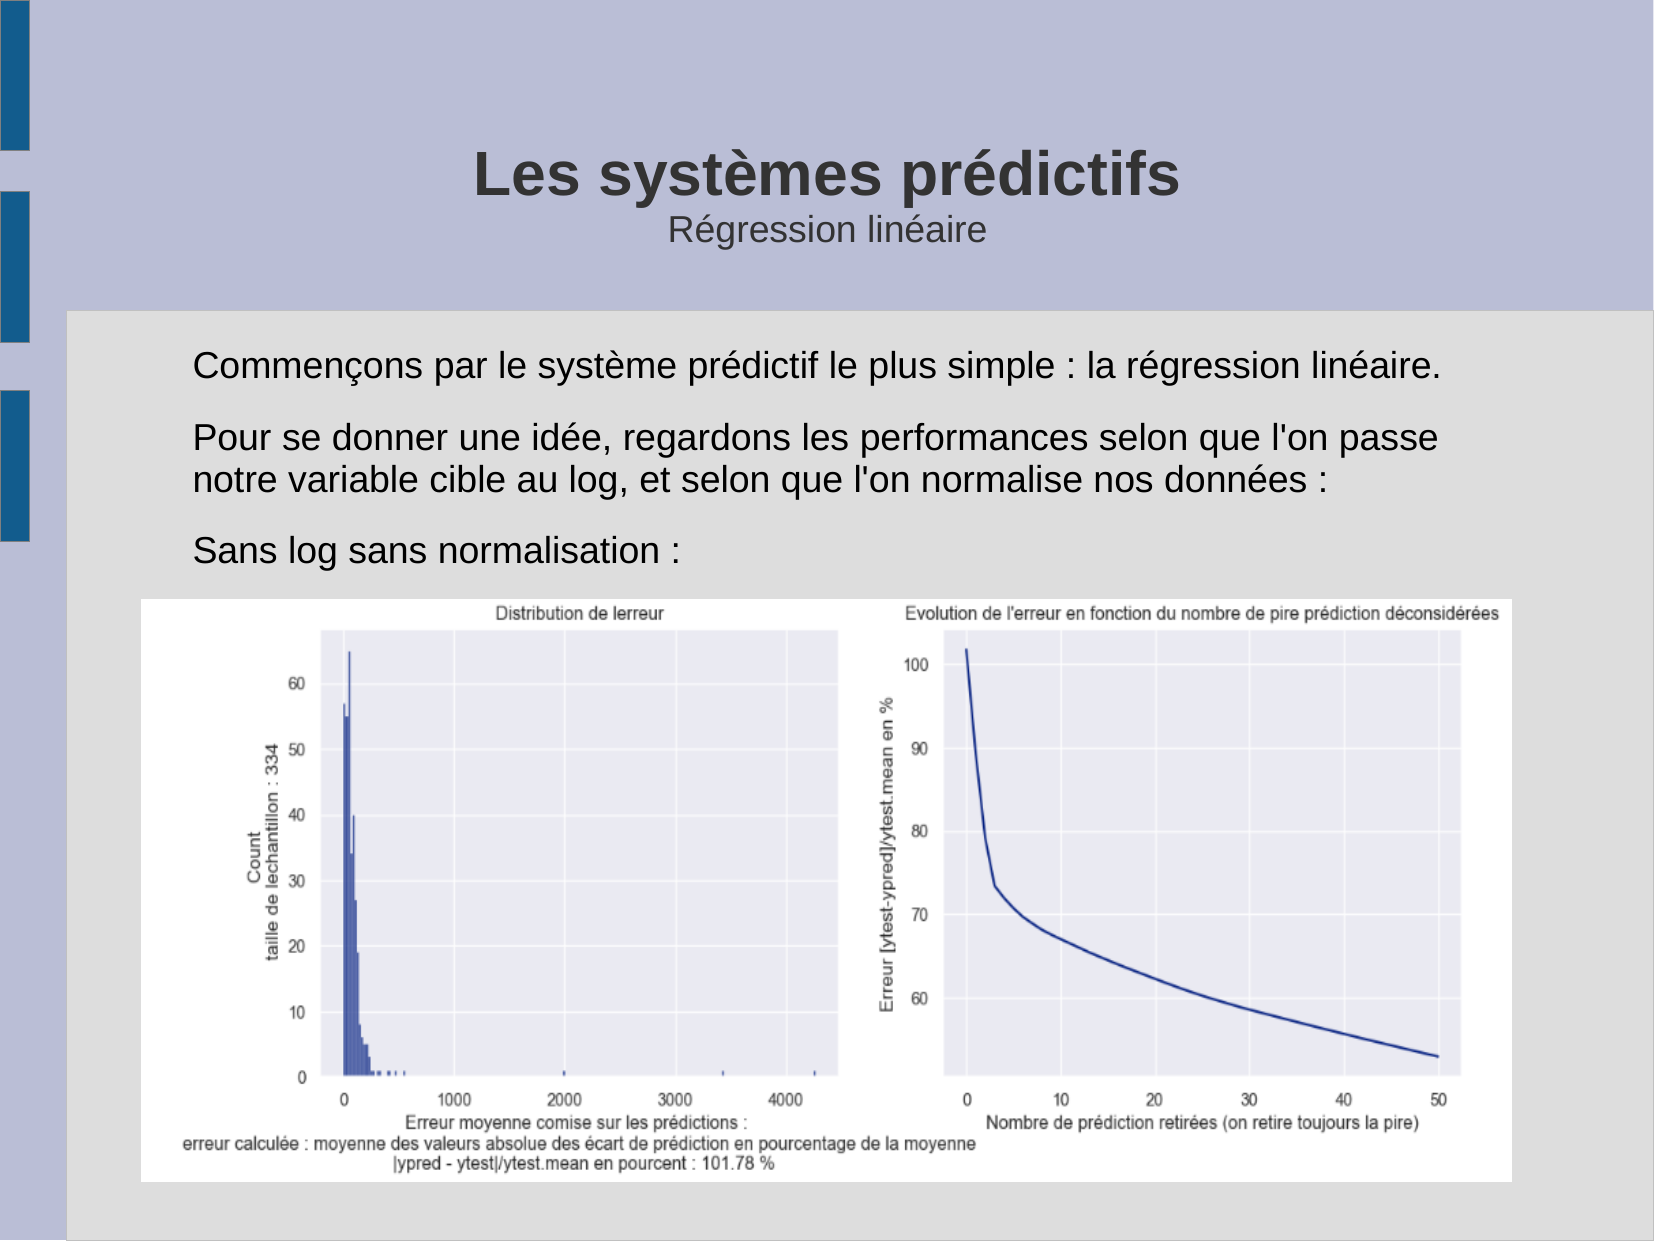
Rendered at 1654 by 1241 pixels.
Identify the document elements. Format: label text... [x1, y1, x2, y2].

picture [141, 599, 1512, 1182]
list Commençons par le système prédictif le plus simple : la régression linéaire. Pour se donner une idée, regardons les performances selon que l'on passe notre variable cible au log, et selon que l'on normalise nos données : Sans log sans normalisation : [121, 344, 1534, 718]
title Les systèmes prédictifs Régression linéaire [121, 91, 1534, 299]
